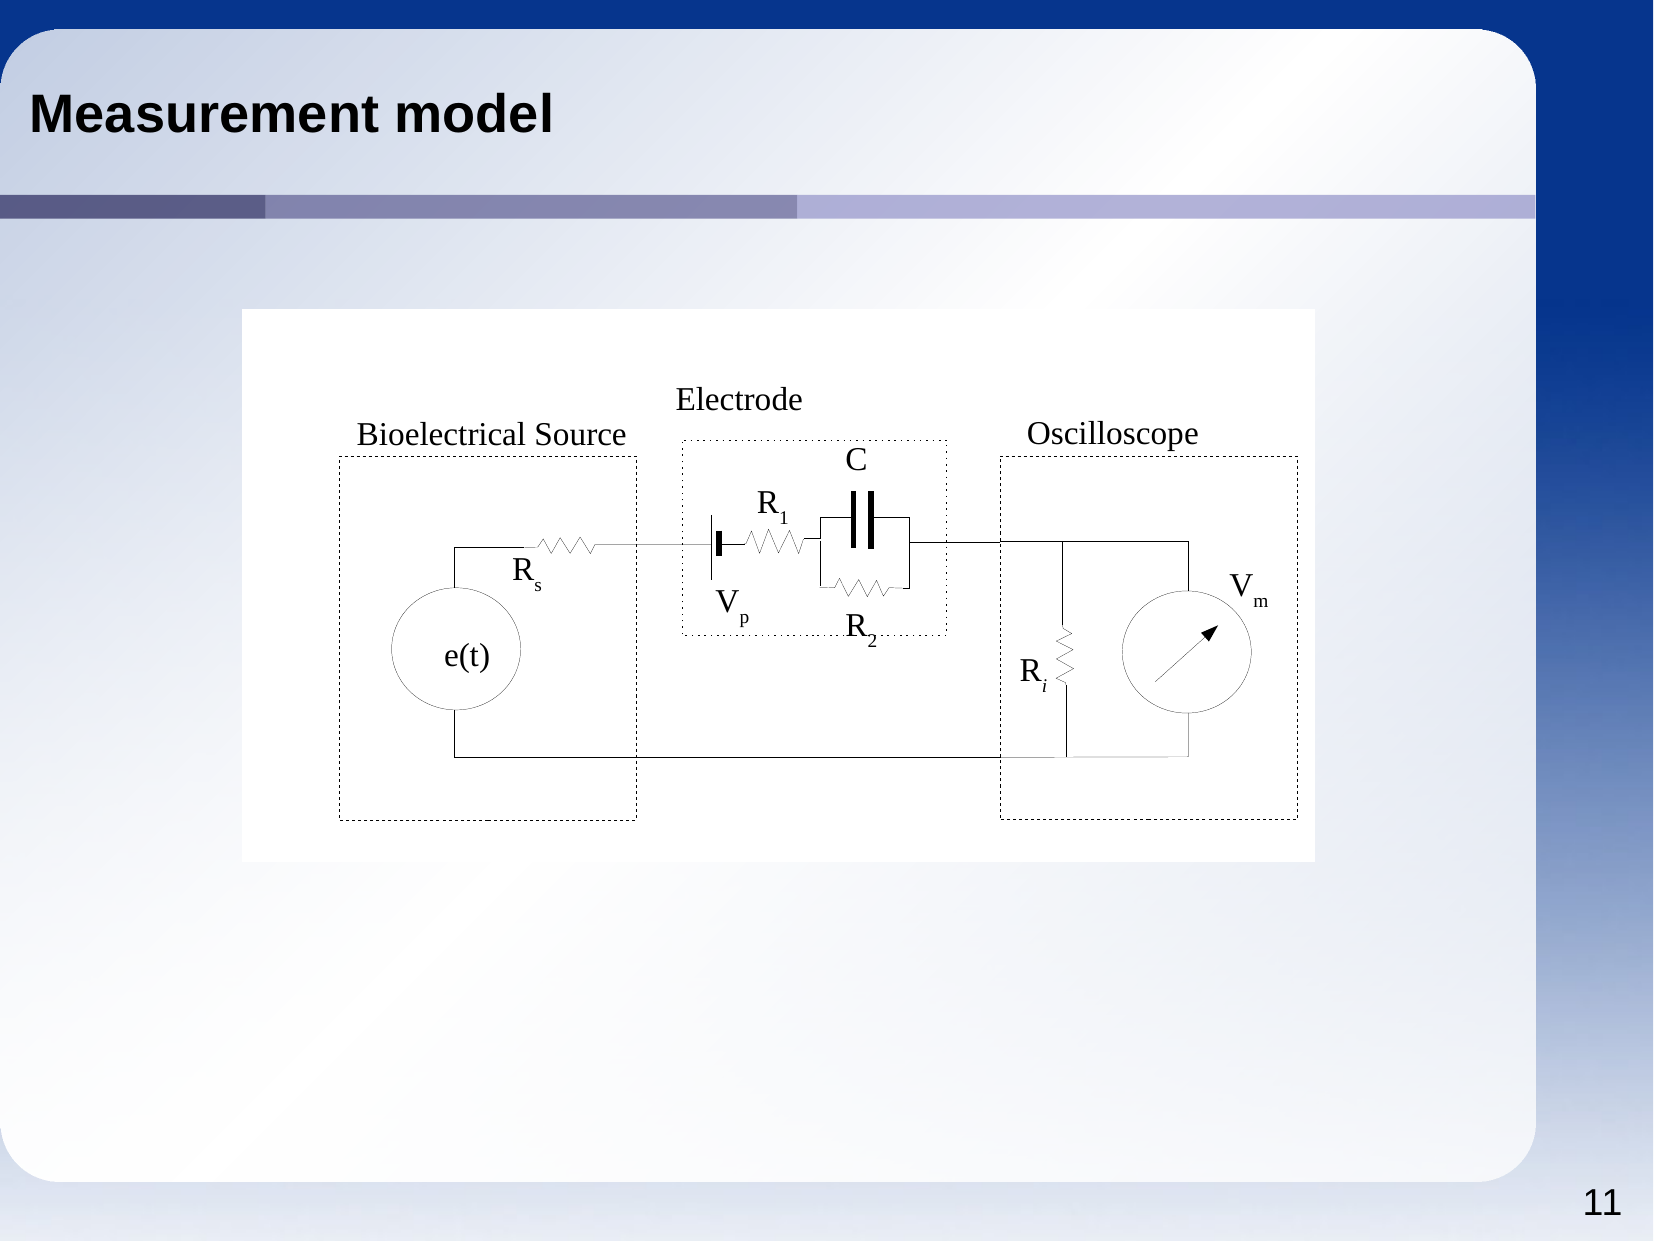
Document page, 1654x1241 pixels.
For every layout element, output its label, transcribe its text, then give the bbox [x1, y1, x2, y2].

title Measurement model [29, 49, 1506, 178]
chart [241, 308, 1316, 862]
picture [0, 0, 1654, 1241]
